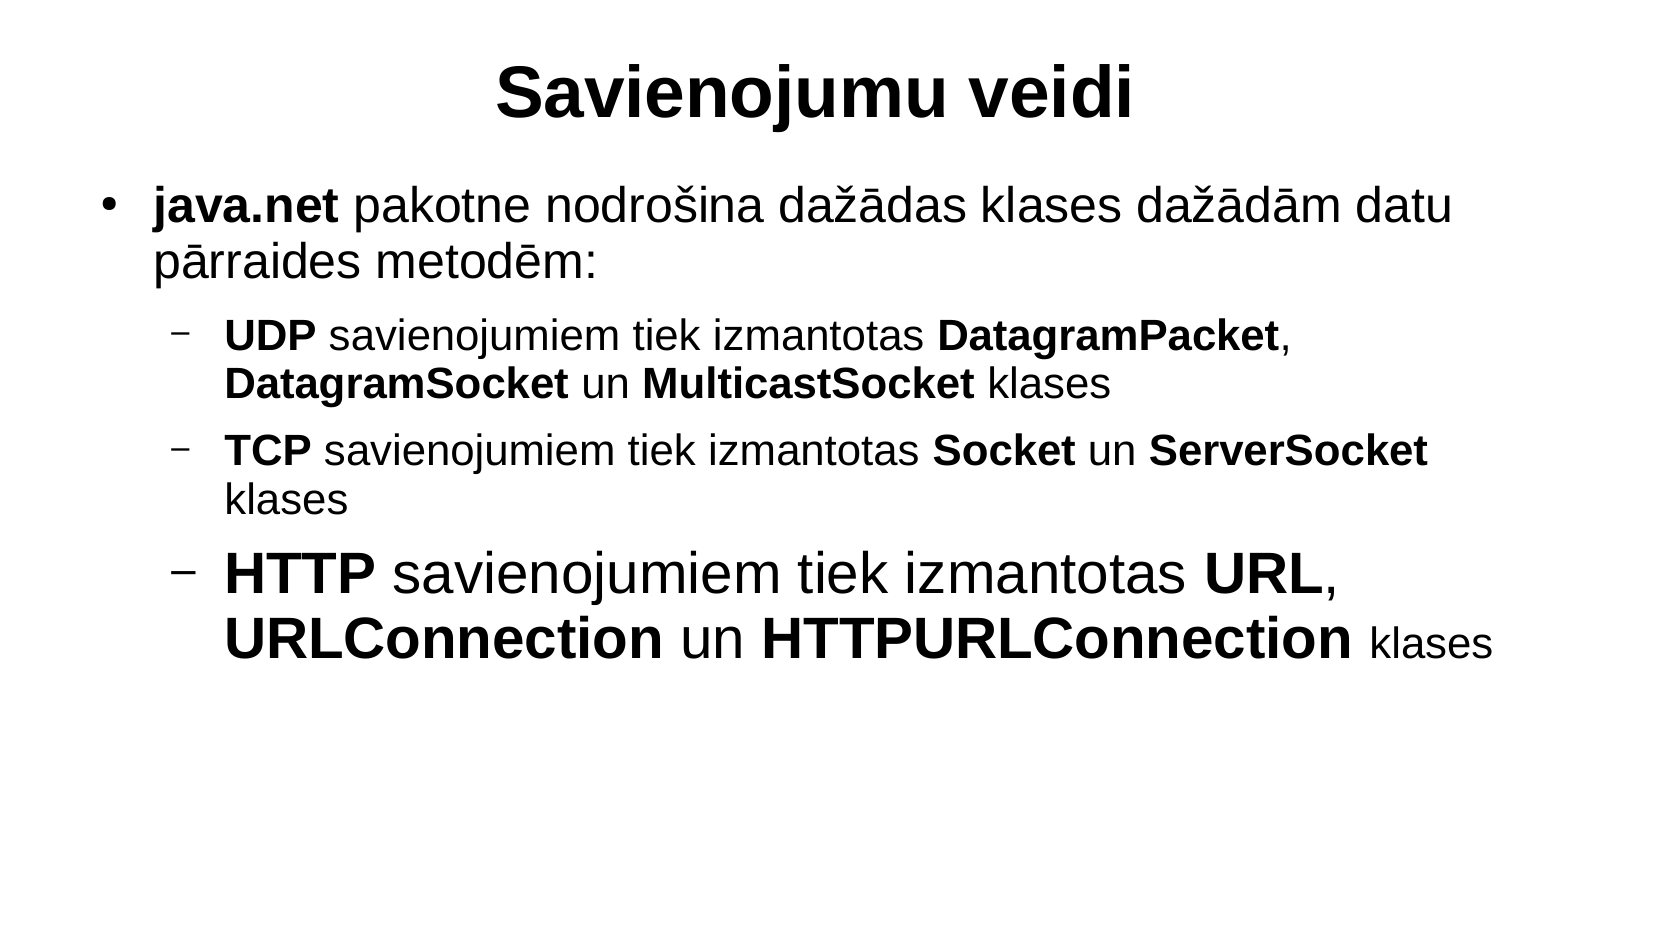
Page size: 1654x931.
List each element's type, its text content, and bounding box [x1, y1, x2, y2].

list java.net pakotne nodrošina dažādas klases dažādām datu pārraides metodēm: UDP savienojumiem tiek izmantotas DatagramPacket, DatagramSocket un MulticastSocket klases TCP savienojumiem tiek izmantotas Socket un ServerSocket klases HTTP savienojumiem tiek izmantotas URL, URLConnection un HTTPURLConnection klases [82, 177, 1538, 851]
title Savienojumu veidi [70, 50, 1560, 133]
